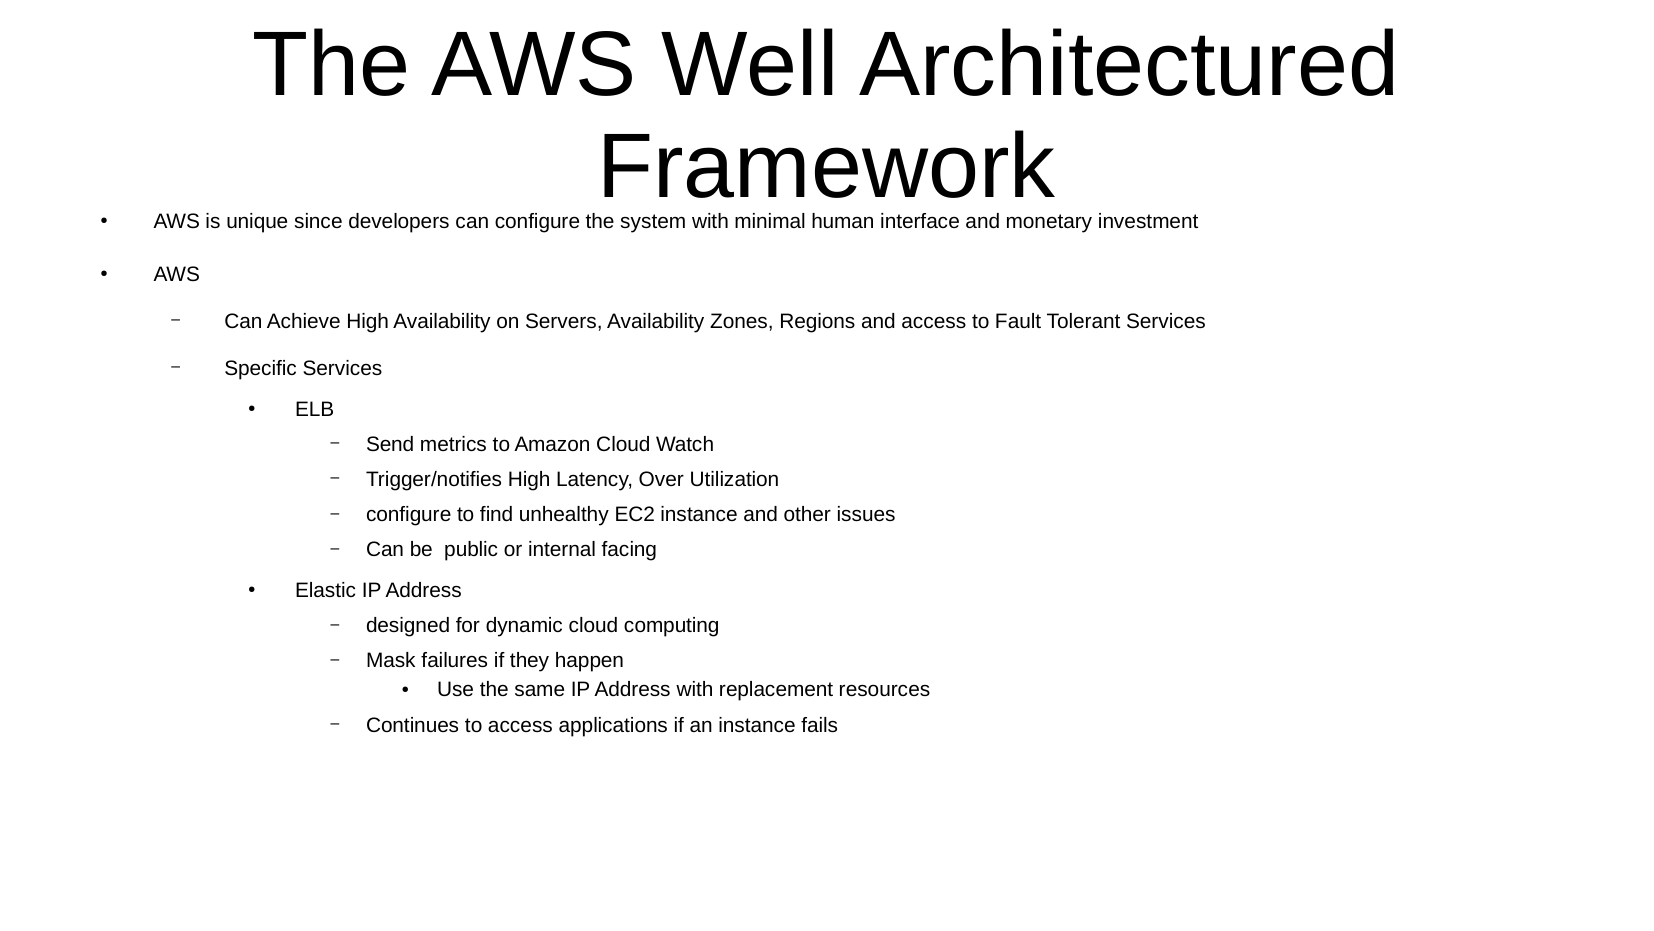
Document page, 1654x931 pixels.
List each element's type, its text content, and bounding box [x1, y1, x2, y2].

title The AWS Well Architectured Framework [82, 12, 1571, 210]
list AWS is unique since developers can configure the system with minimal human interface and monetary investment AWS Can Achieve High Availability on Servers, Availability Zones, Regions and access to Fault Tolerant Services Specific Services ELB Send metrics to Amazon Cloud Watch Trigger/notifies High Latency, Over Utilization configure to find unhealthy EC2 instance and other issues Can be public or internal facing Elastic IP Address designed for dynamic cloud computing Mask failures if they happen Use the same IP Address with replacement resources Continues to access applications if an instance fails [82, 210, 1636, 908]
